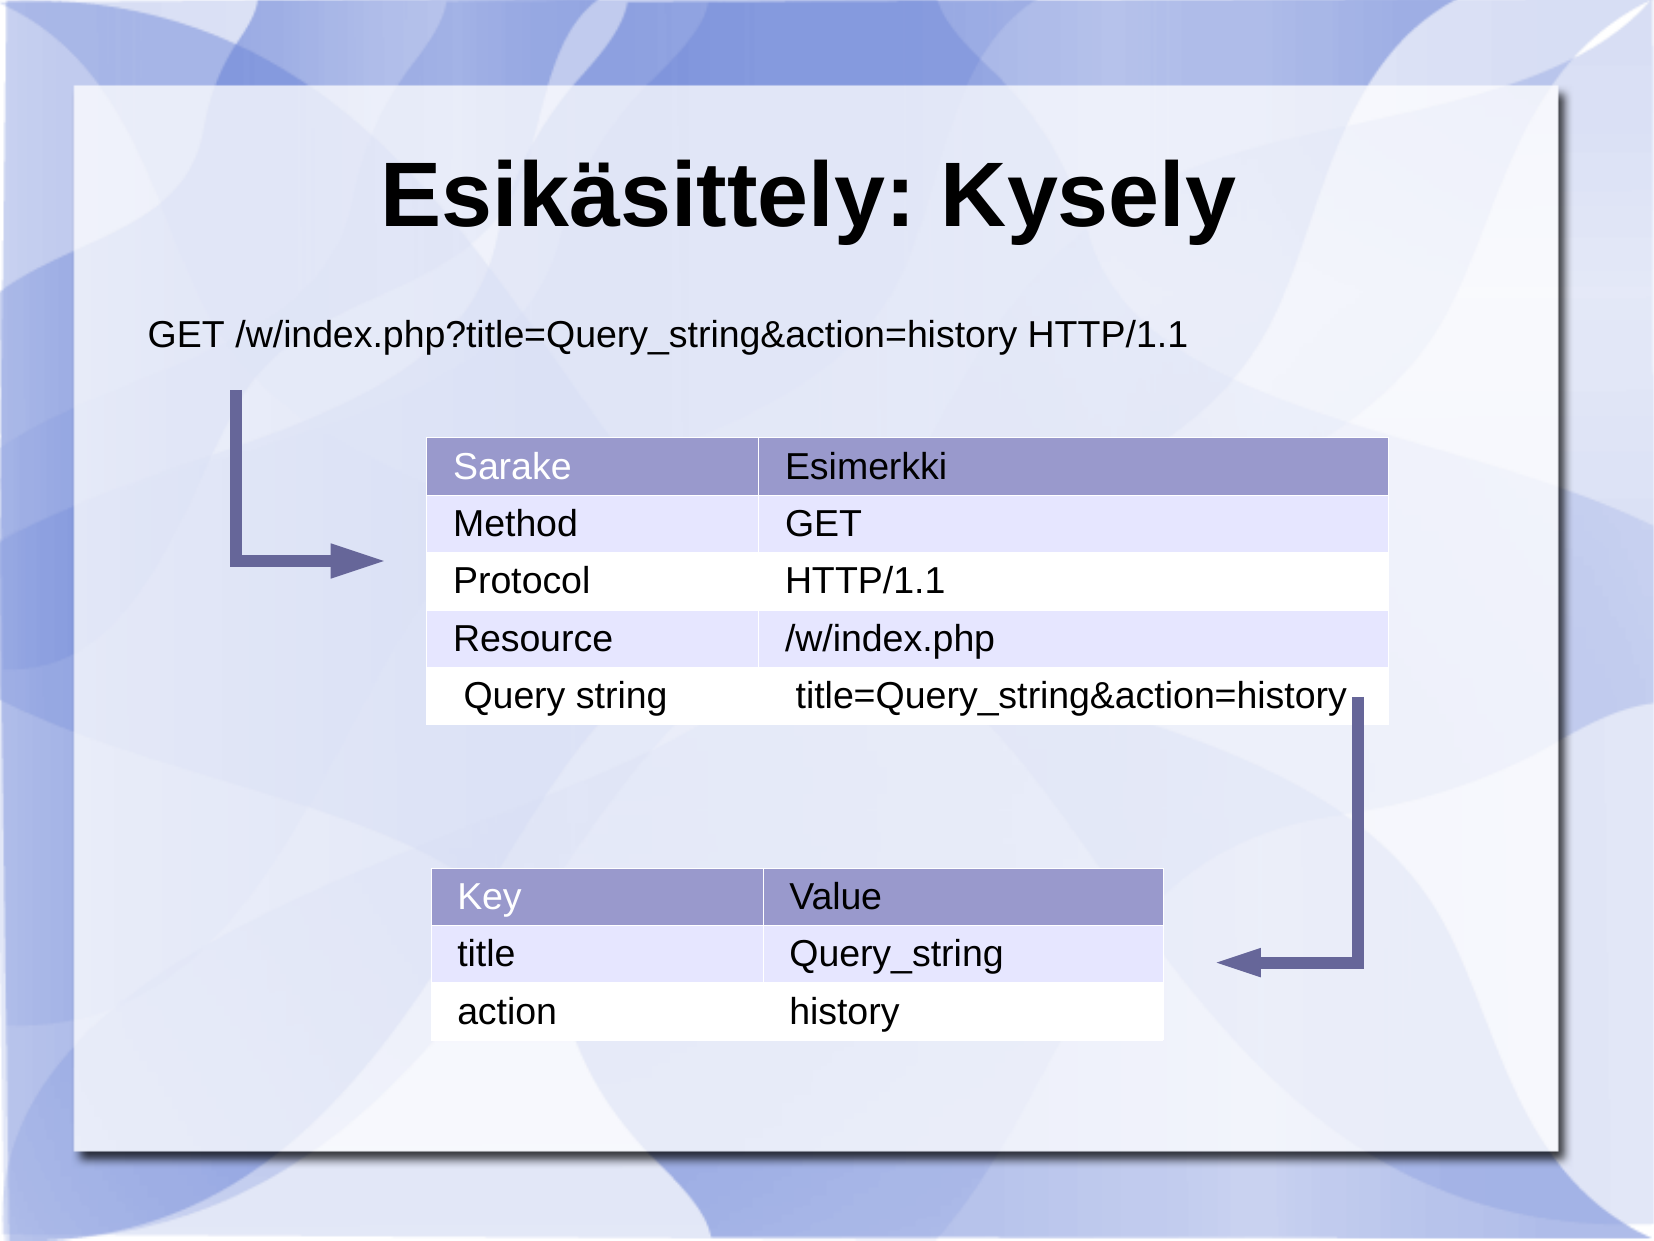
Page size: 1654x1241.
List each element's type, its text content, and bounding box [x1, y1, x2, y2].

table_header Sarake [427, 438, 758, 495]
table_cell GET [759, 496, 1388, 552]
table_cell action [432, 983, 763, 1040]
table_header Esimerkki [759, 438, 1388, 495]
picture [0, 0, 1654, 1241]
table_cell Resource [427, 611, 758, 667]
table_cell title=Query_string&action=history [759, 668, 1388, 724]
table_cell /w/index.php [759, 611, 1388, 667]
table_cell Query_string [764, 926, 1163, 982]
table_cell Protocol [427, 553, 758, 610]
text_box GET /w/index.php?title=Query_string&action=history HTTP/1.1 [147, 312, 1506, 356]
title Esikäsittely: Kysely [82, 90, 1536, 298]
table_cell history [764, 983, 1163, 1040]
table_header Value [764, 869, 1163, 925]
table_cell HTTP/1.1 [759, 553, 1388, 610]
table_cell Method [427, 496, 758, 552]
table_cell title [432, 926, 763, 982]
table_cell Query string [427, 668, 758, 724]
table_header Key [432, 869, 763, 925]
